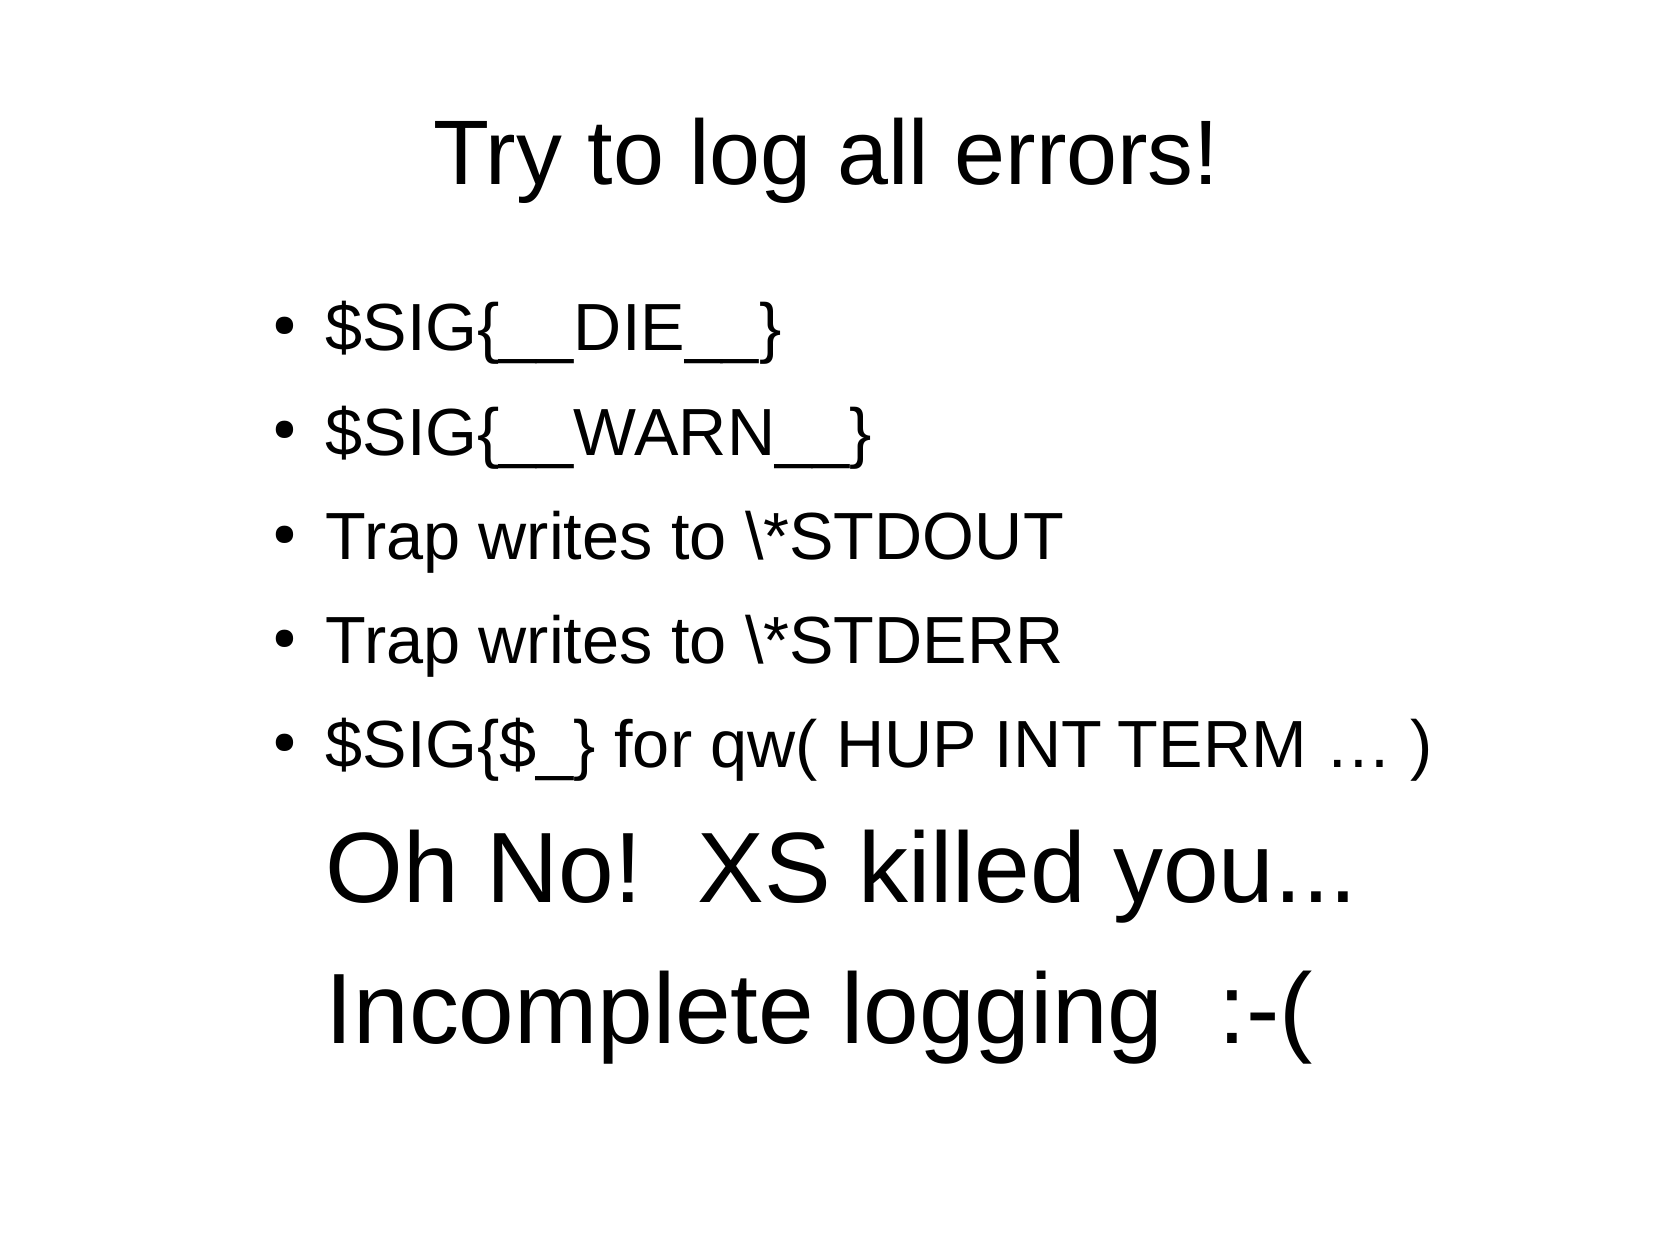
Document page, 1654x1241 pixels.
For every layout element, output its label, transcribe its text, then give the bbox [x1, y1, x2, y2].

title Try to log all errors! [82, 49, 1571, 257]
list $SIG{__DIE__} $SIG{__WARN__} Trap writes to \*STDOUT Trap writes to \*STDERR $SIG{$_} for qw( HUP INT TERM … ) Oh No! XS killed you... Incomplete logging :-( [255, 290, 1571, 1201]
